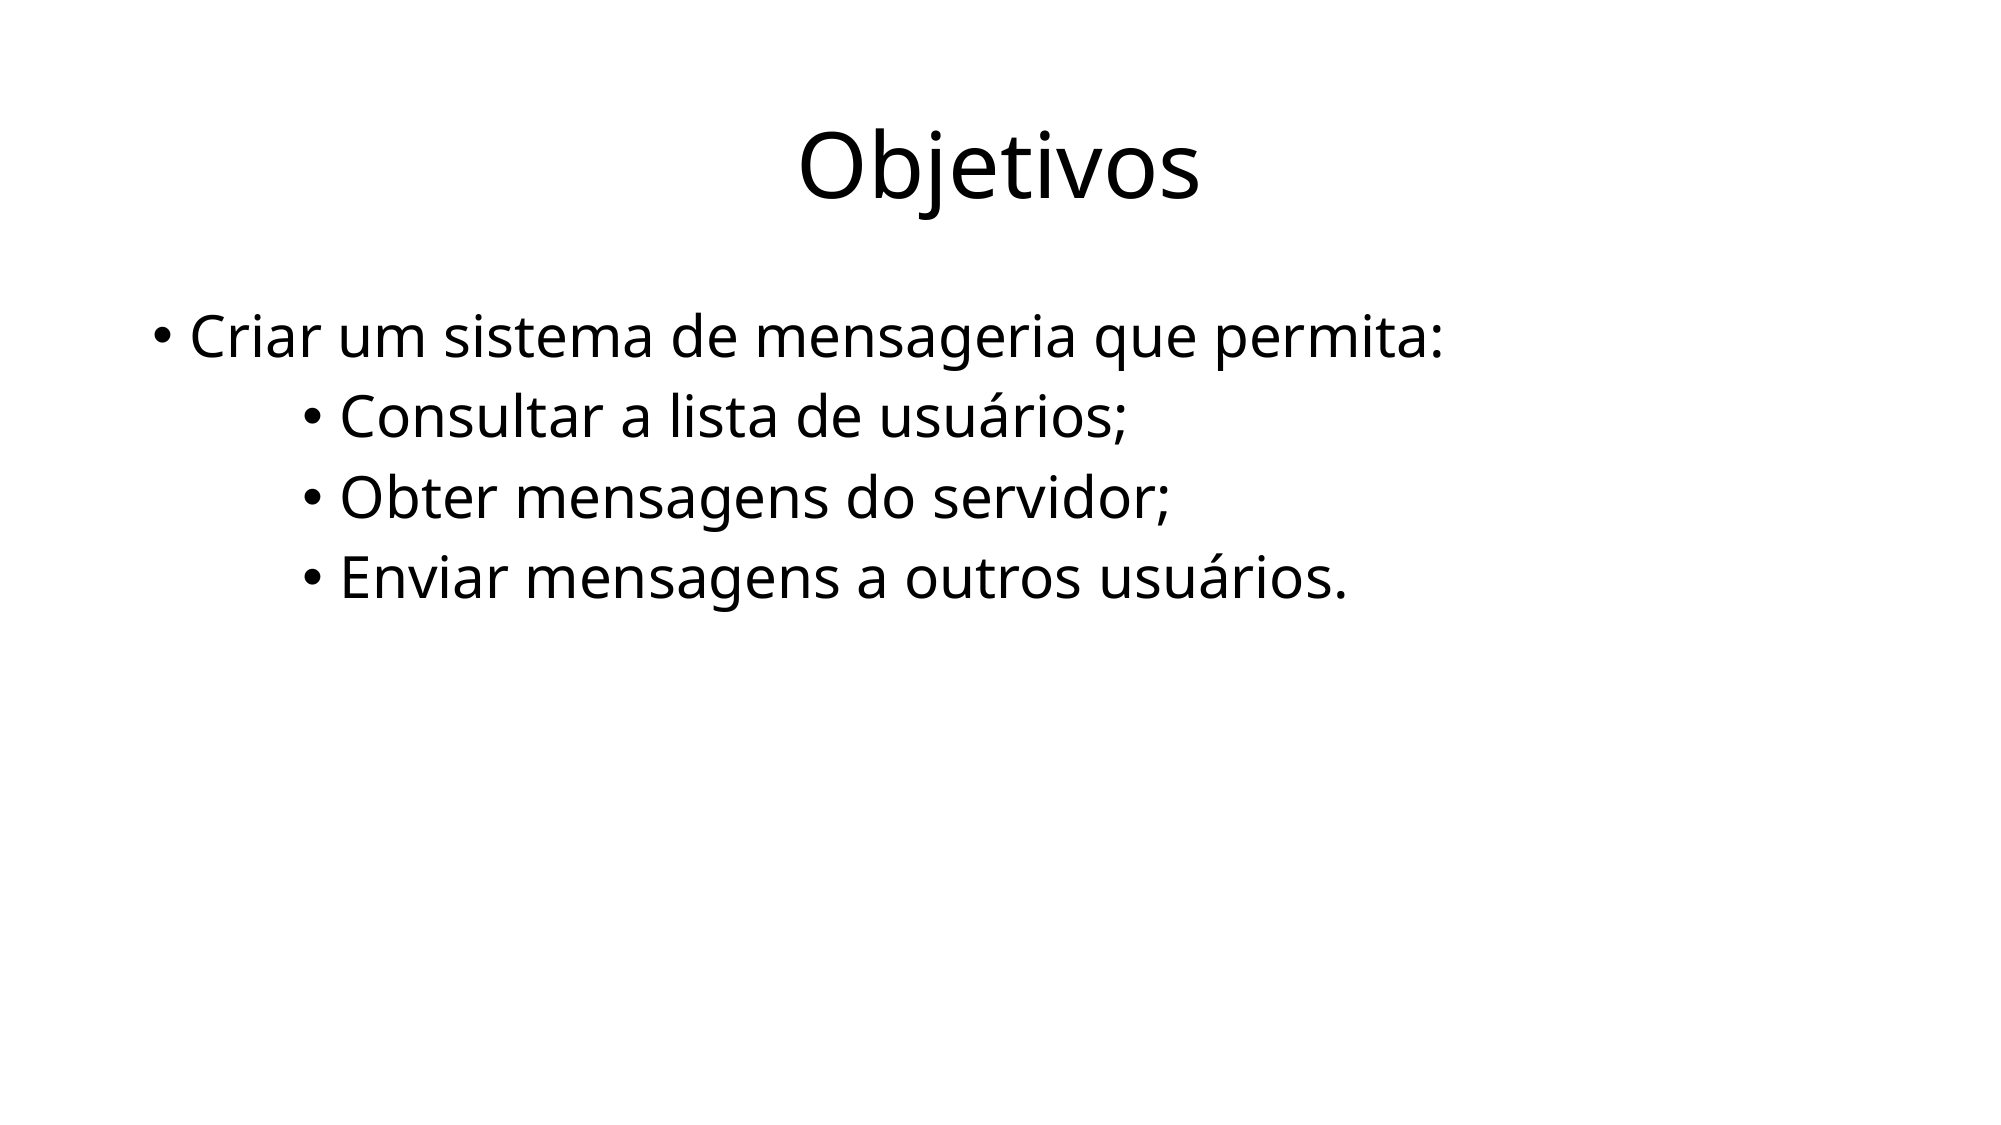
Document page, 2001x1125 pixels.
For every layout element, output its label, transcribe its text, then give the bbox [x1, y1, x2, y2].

list Criar um sistema de mensageria que permita: Consultar a lista de usuários; Obter mensagens do servidor; Enviar mensagens a outros usuários. [137, 299, 1863, 1014]
title Objetivos [137, 59, 1863, 278]
